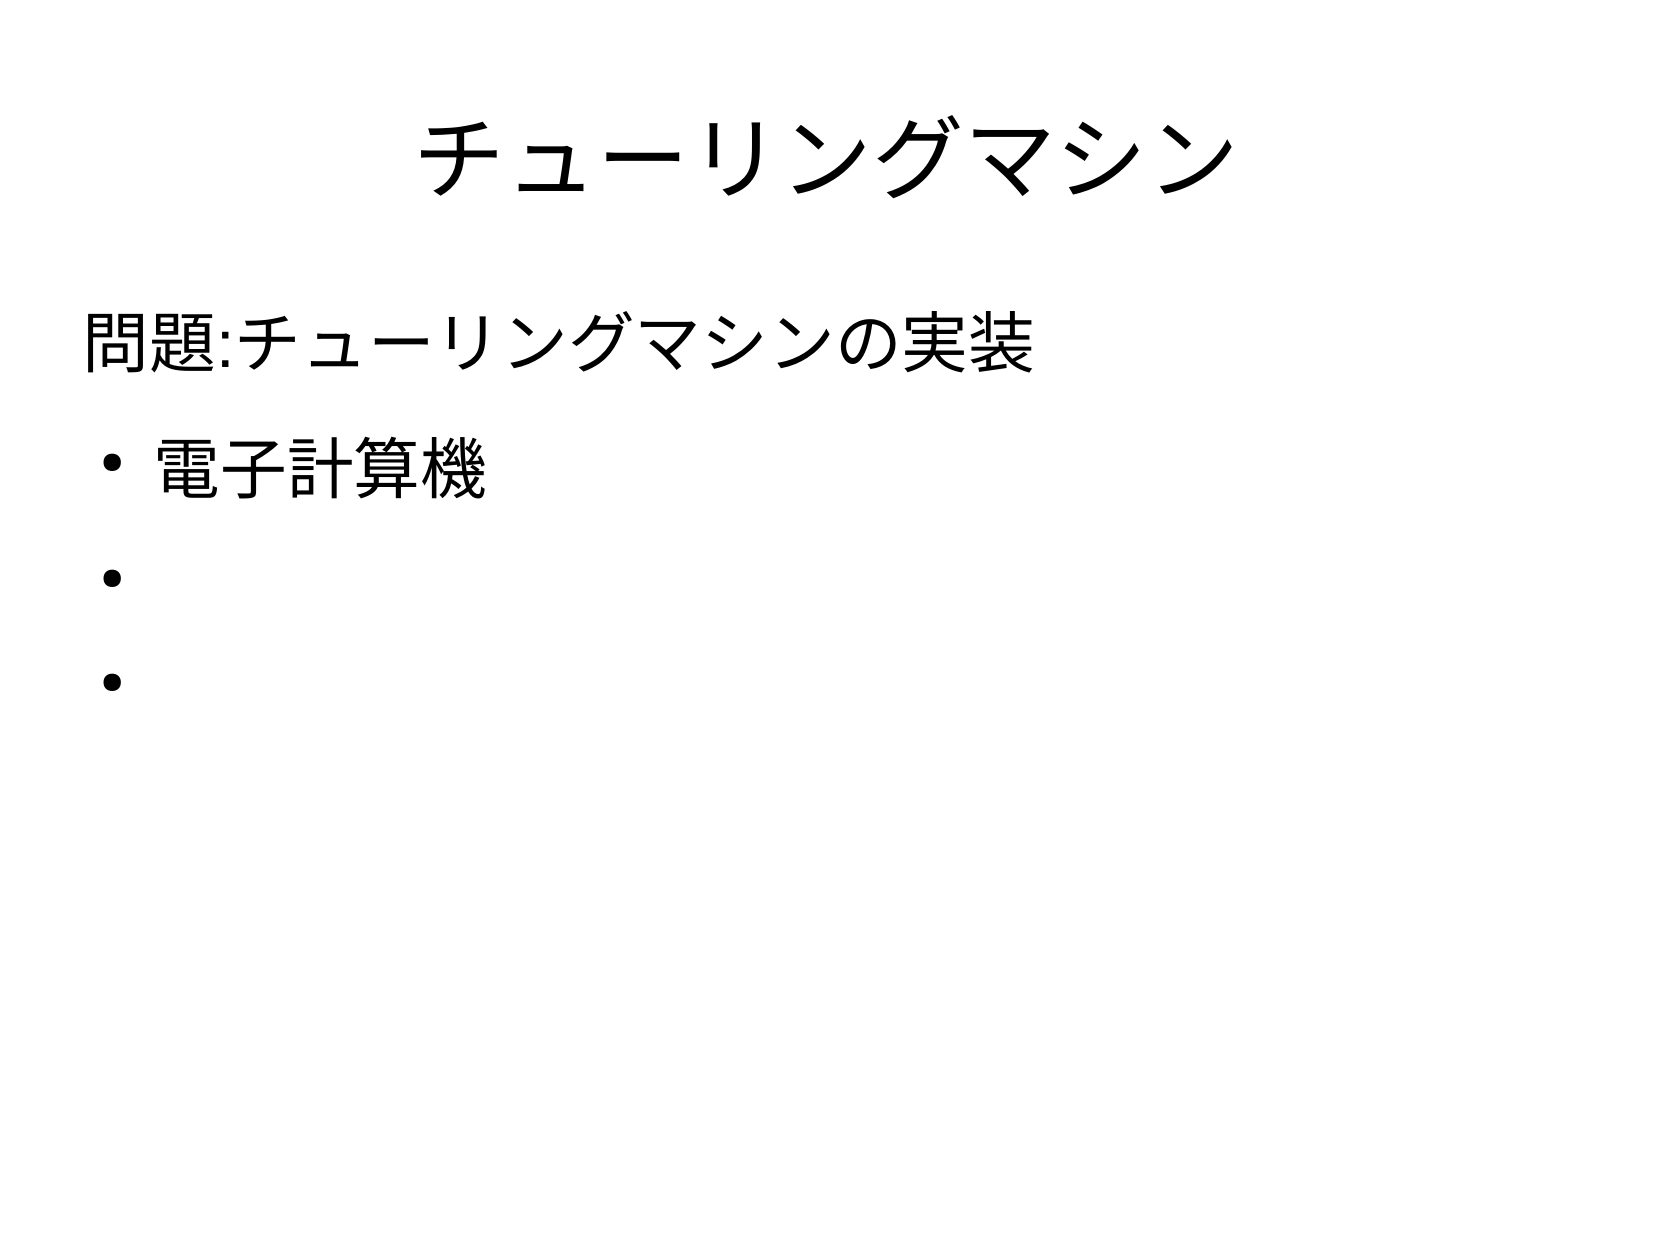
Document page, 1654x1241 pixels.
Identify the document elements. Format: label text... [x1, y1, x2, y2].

title チューリングマシン [82, 49, 1571, 257]
list 問題:チューリングマシンの実装 電子計算機 [82, 290, 1571, 1010]
